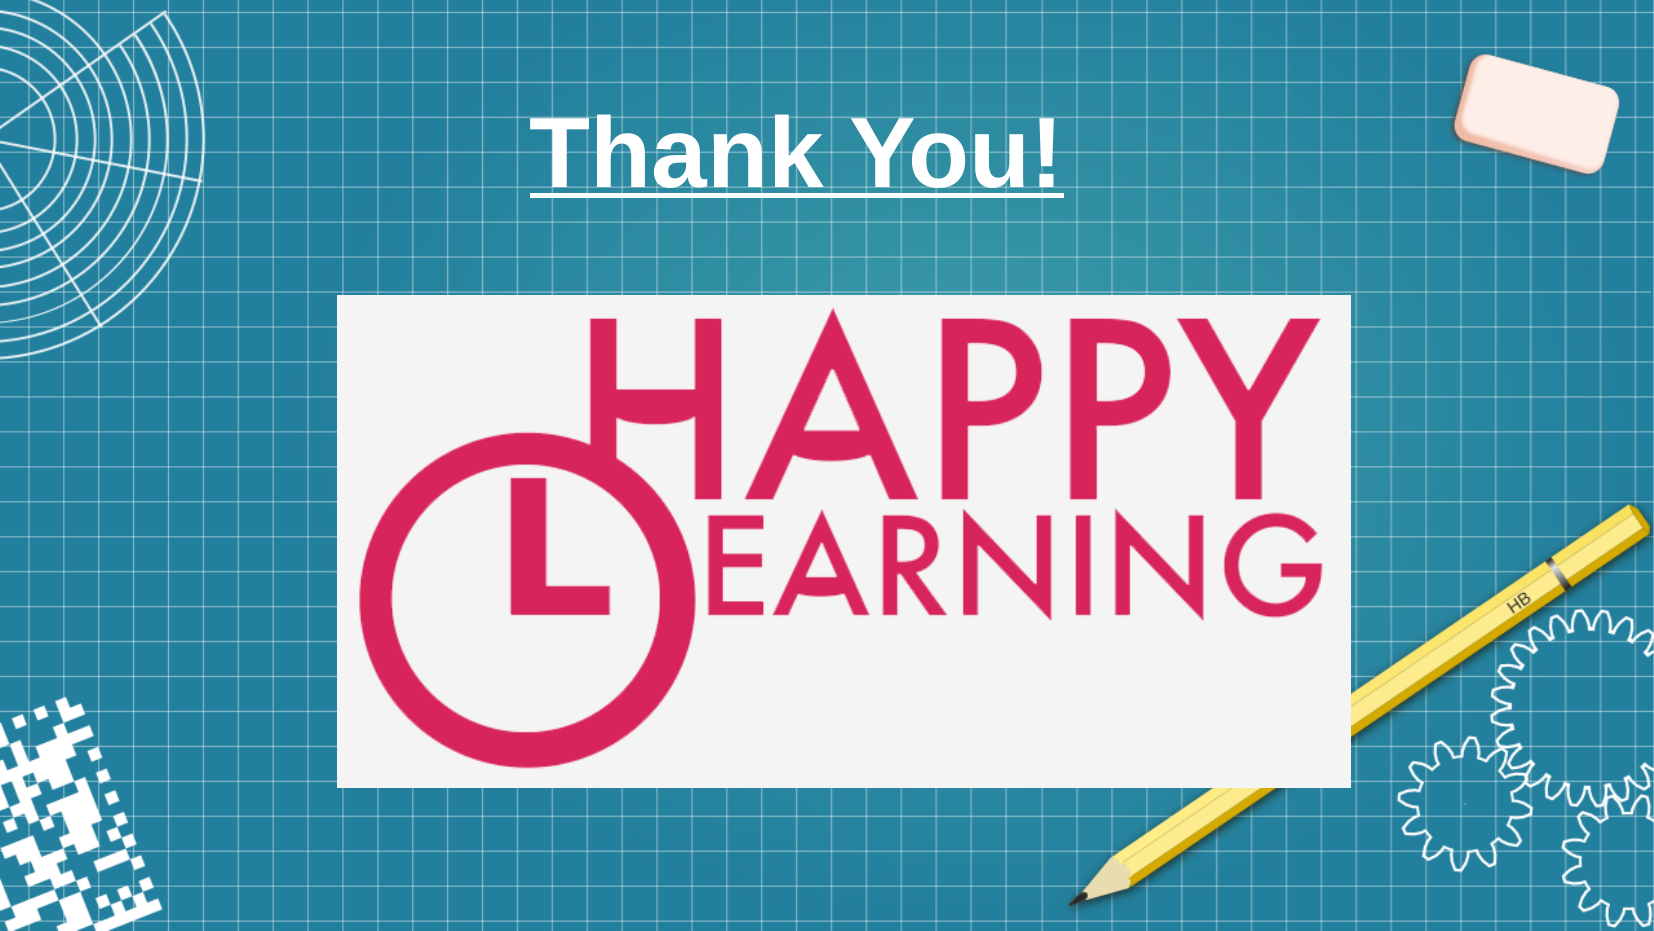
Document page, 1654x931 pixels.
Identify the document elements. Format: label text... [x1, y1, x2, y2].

picture [0, 0, 1654, 931]
title Thank You! [206, 75, 1388, 231]
